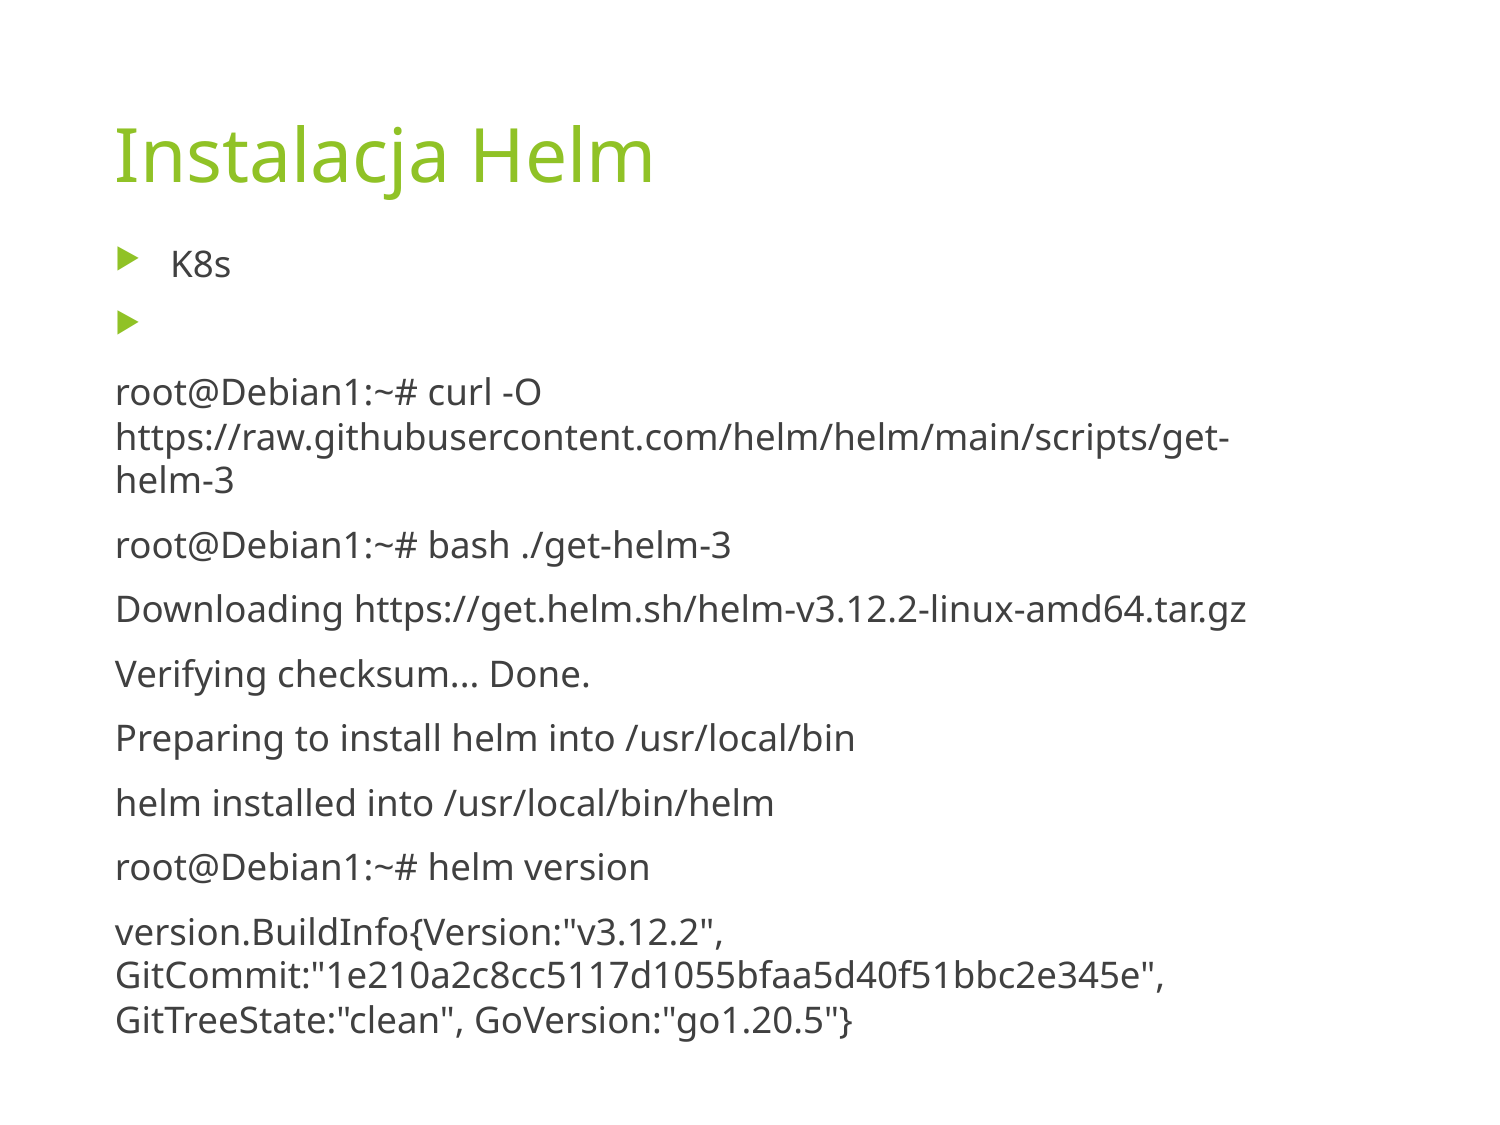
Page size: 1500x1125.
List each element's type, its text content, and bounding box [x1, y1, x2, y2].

title Instalacja Helm [99, 99, 1142, 232]
list K8s root@Debian1:~# curl -O https://raw.githubusercontent.com/helm/helm/main/scripts/get-helm-3 root@Debian1:~# bash ./get-helm-3 Downloading https://get.helm.sh/helm-v3.12.2-linux-amd64.tar.gz Verifying checksum... Done. Preparing to install helm into /usr/local/bin helm installed into /usr/local/bin/helm root@Debian1:~# helm version version.BuildInfo{Version:"v3.12.2", GitCommit:"1e210a2c8cc5117d1055bfaa5d40f51bbc2e345e", GitTreeState:"clean", GoVersion:"go1.20.5"} [99, 232, 1276, 1086]
